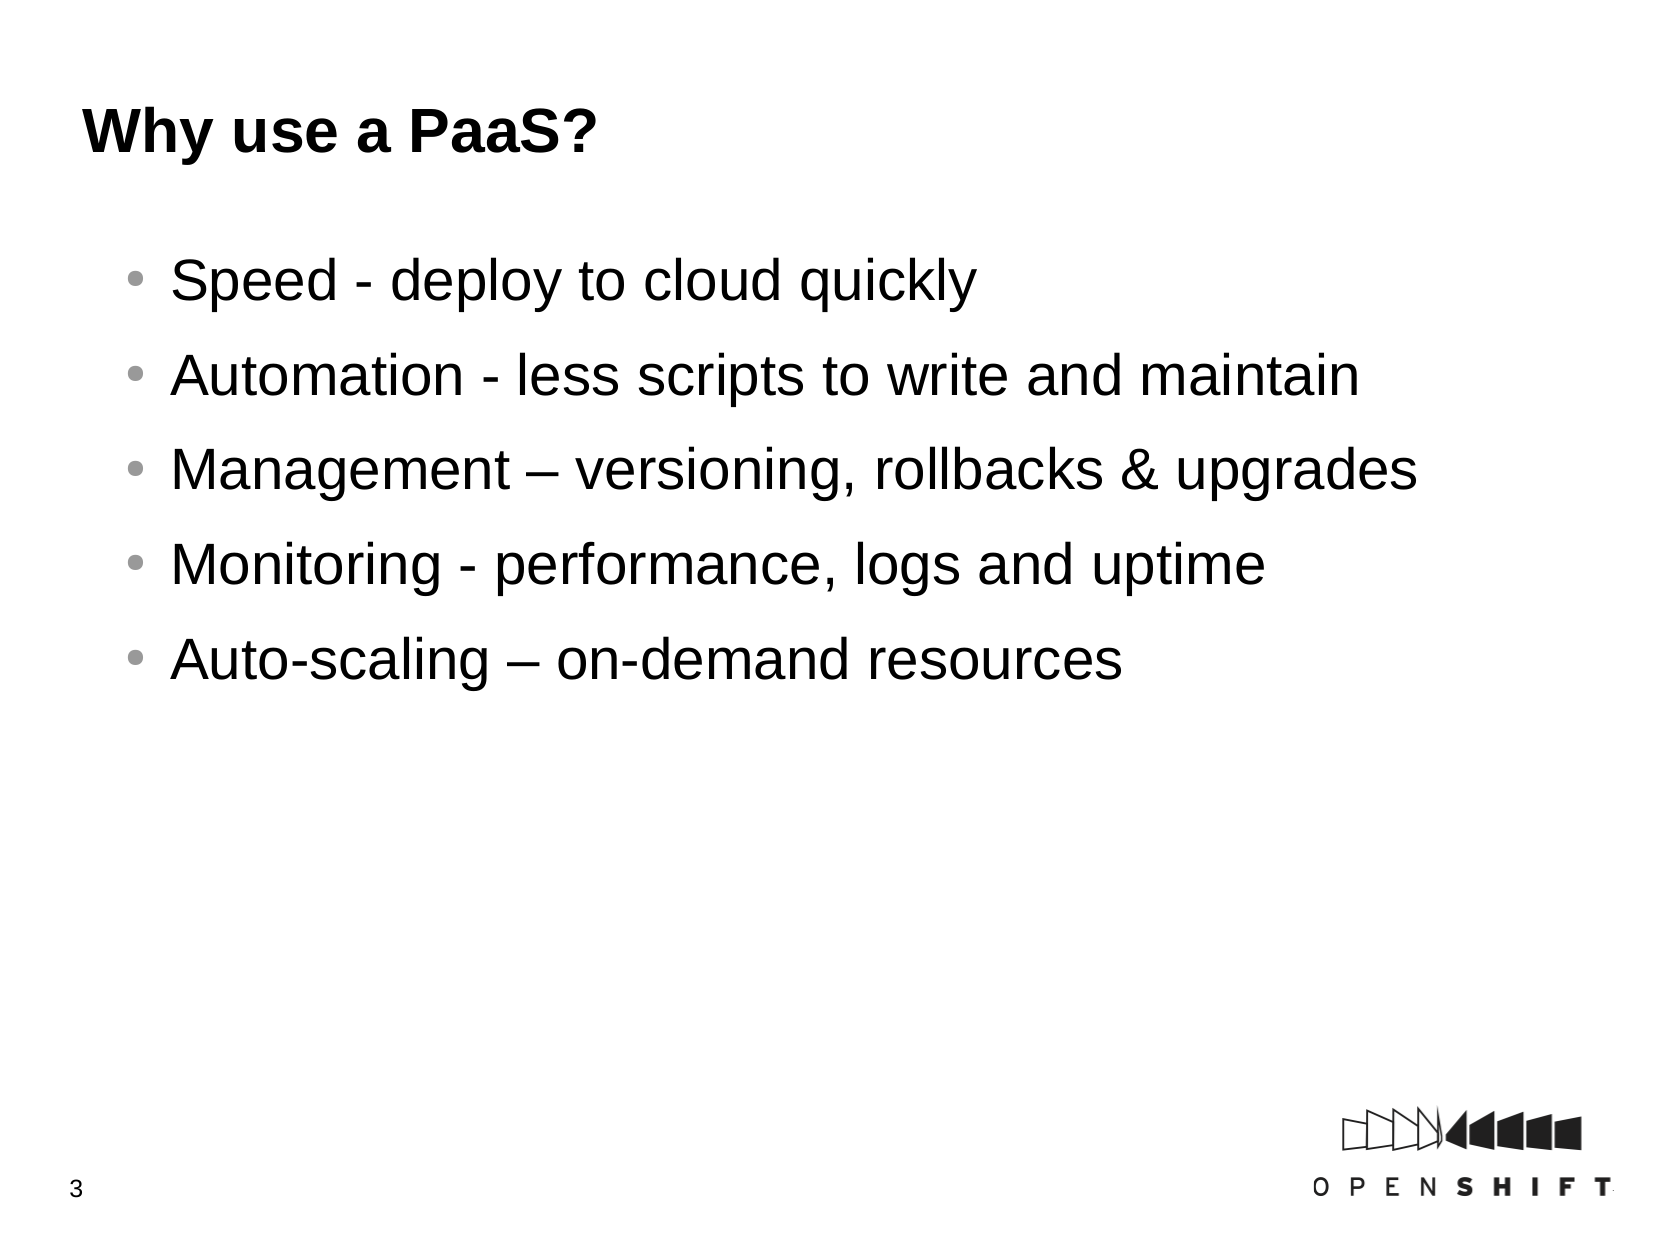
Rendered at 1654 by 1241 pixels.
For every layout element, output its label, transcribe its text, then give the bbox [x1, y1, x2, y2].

title Why use a PaaS? [82, 37, 1571, 226]
list Speed - deploy to cloud quickly Automation - less scripts to write and maintain Management – versioning, rollbacks & upgrades Monitoring - performance, logs and uptime Auto-scaling – on-demand resources [110, 248, 1599, 1042]
picture [1313, 1104, 1614, 1200]
